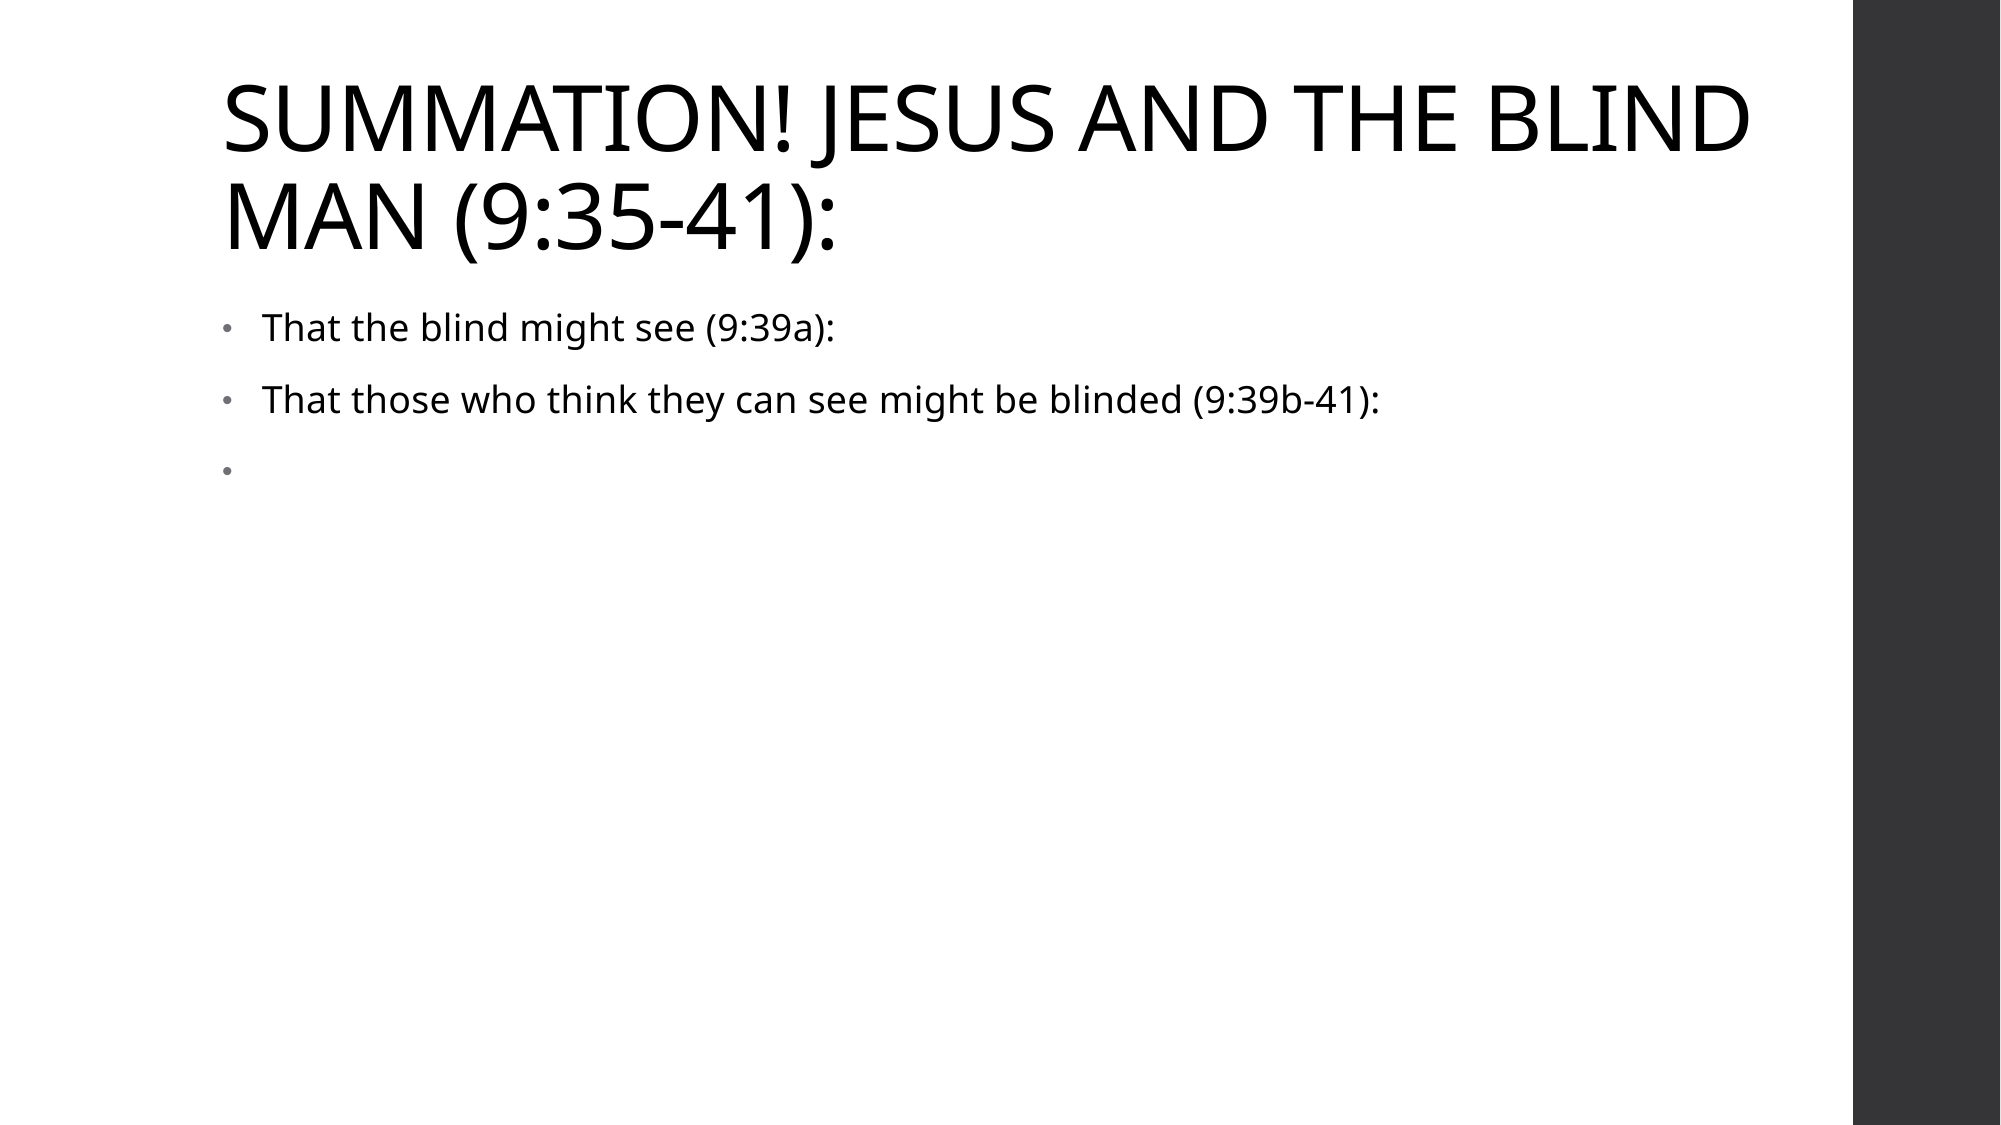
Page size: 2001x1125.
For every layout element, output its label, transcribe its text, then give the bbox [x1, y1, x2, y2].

list That the blind might see (9:39a): That those who think they can see might be blinded (9:39b-41): [206, 299, 1617, 1014]
title SUMMATION! JESUS AND THE BLIND MAN (9:35-41): [206, 60, 1797, 278]
